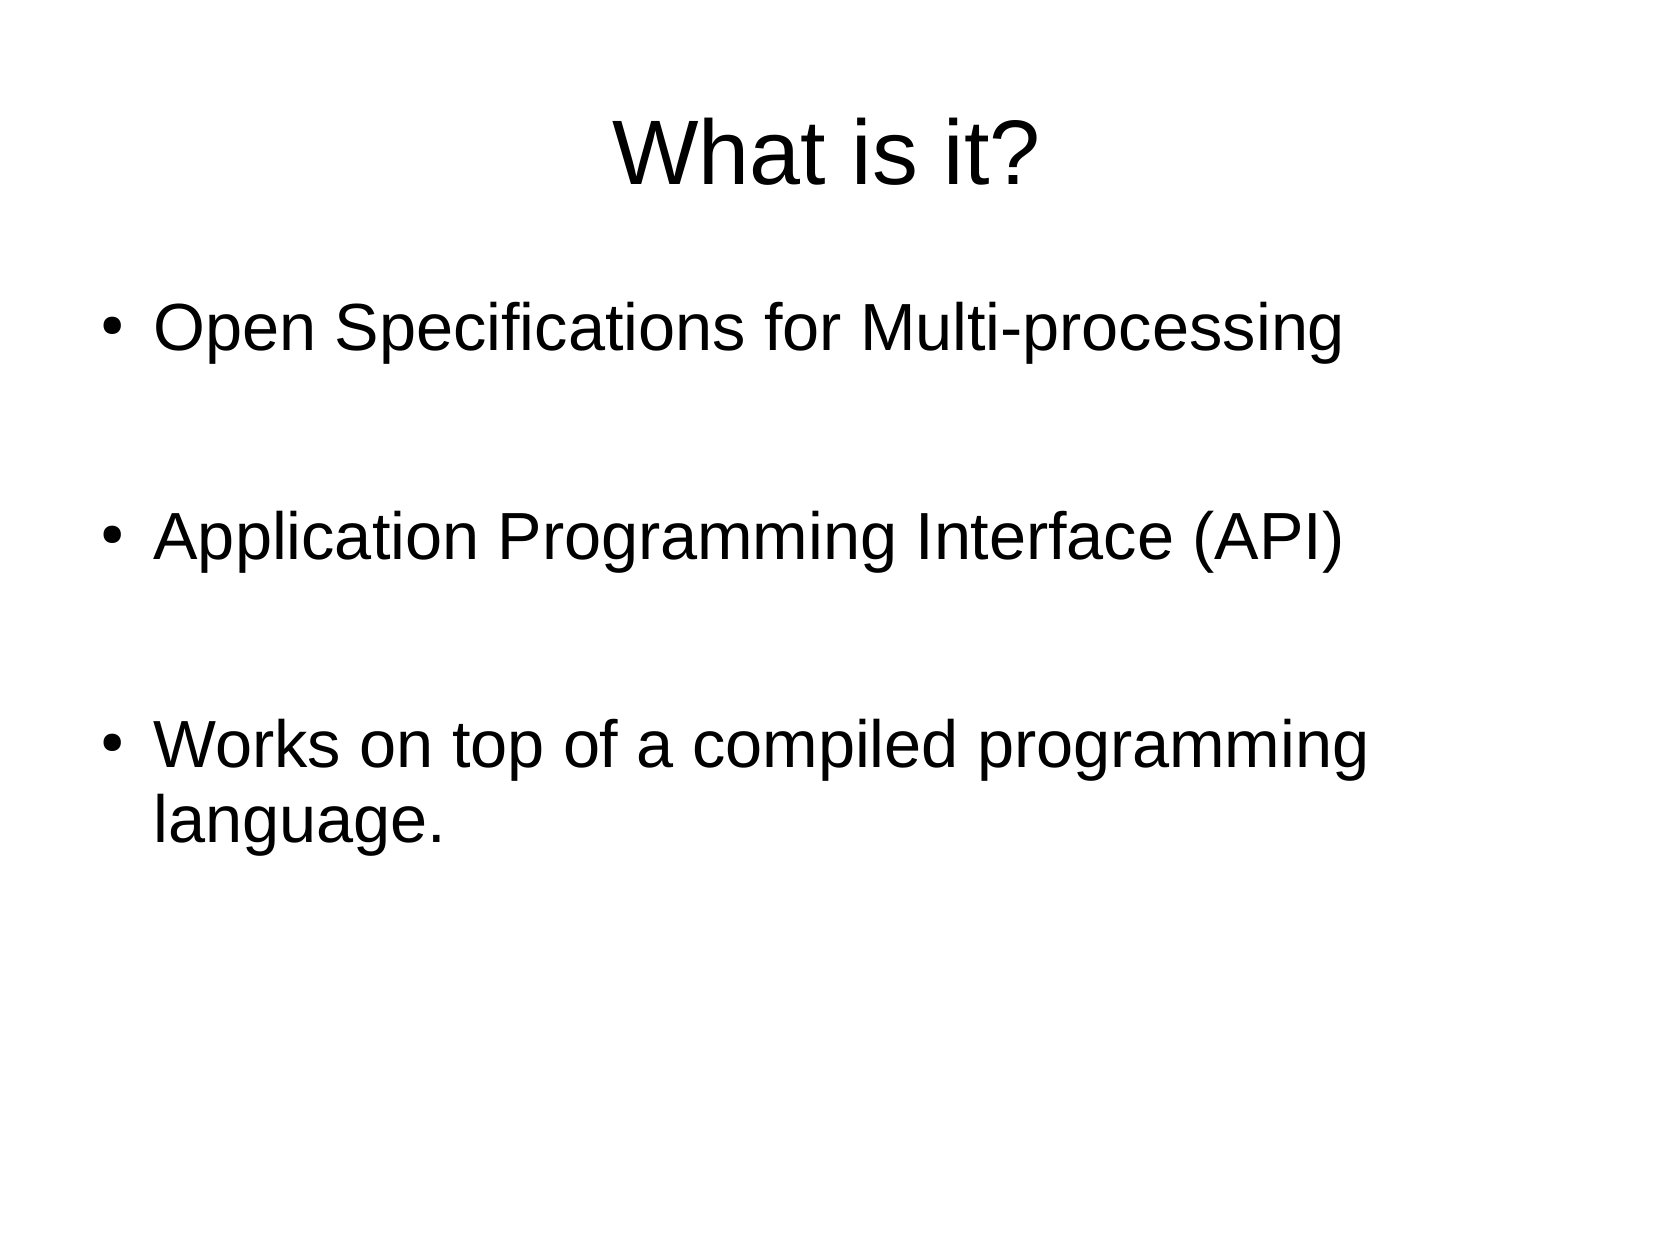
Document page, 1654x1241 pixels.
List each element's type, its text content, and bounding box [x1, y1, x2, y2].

list Open Specifications for Multi-processing Application Programming Interface (API) Works on top of a compiled programming language. [82, 290, 1571, 1010]
title What is it? [82, 49, 1571, 257]
